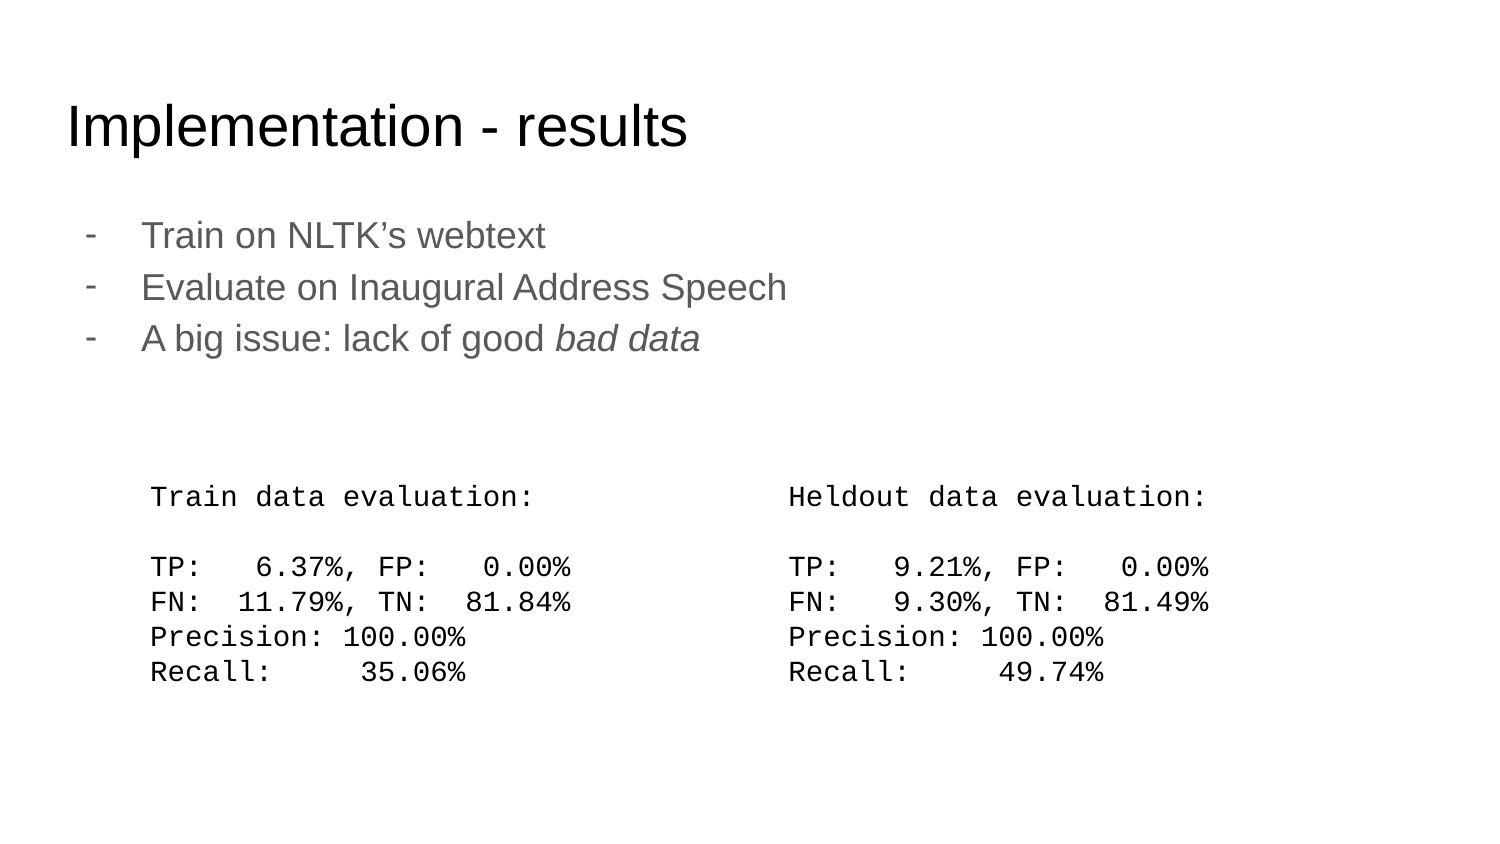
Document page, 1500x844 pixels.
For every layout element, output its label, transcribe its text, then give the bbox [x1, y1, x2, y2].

text_box Heldout data evaluation: TP: 9.21%, FP: 0.00% FN: 9.30%, TN: 81.49% Precision: 100.00% Recall: 49.74% [773, 462, 1253, 762]
text_box Train data evaluation: TP: 6.37%, FP: 0.00% FN: 11.79%, TN: 81.84% Precision: 100.00% Recall: 35.06% [135, 462, 638, 762]
list Train on NLTK’s webtext Evaluate on Inaugural Address Speech A big issue: lack of good bad data [51, 189, 1484, 372]
title Implementation - results [51, 72, 1449, 167]
